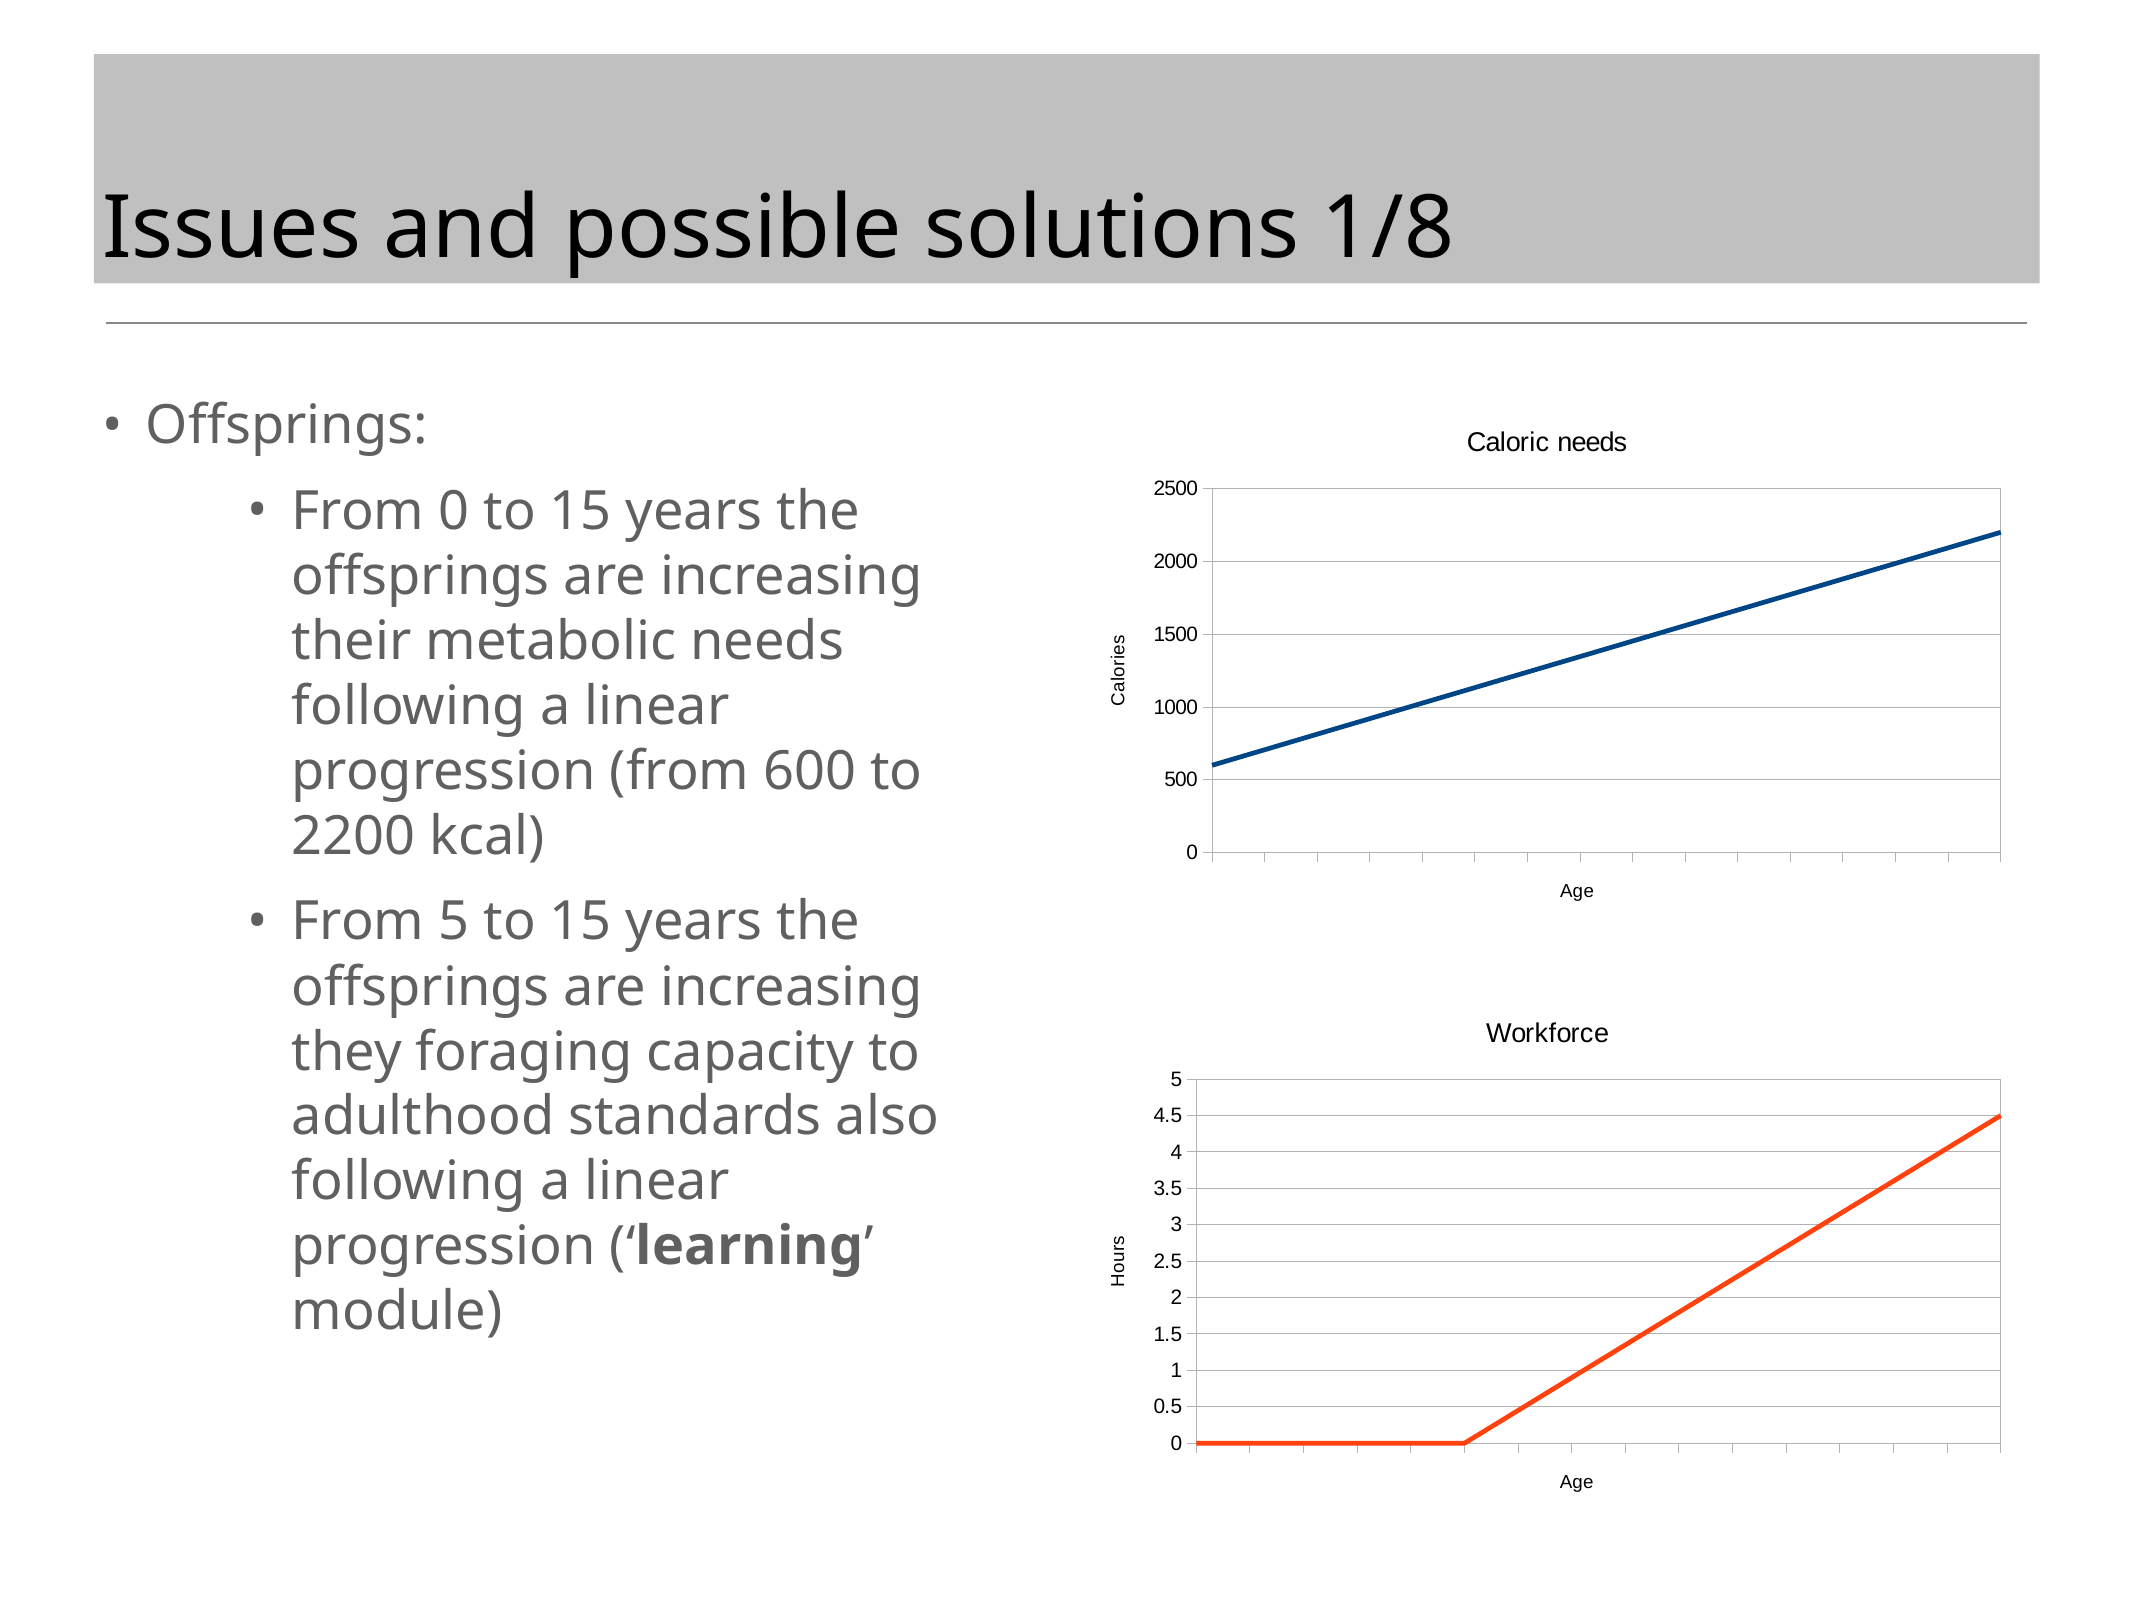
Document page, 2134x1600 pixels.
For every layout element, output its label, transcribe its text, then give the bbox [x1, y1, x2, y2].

chart [1074, 992, 2020, 1524]
list Offsprings: From 0 to 15 years the offsprings are increasing their metabolic needs following a linear progression (from 600 to 2200 kcal) From 5 to 15 years the offsprings are increasing they foraging capacity to adulthood standards also following a linear progression (‘learning’ module) [93, 381, 1040, 1459]
chart [1074, 401, 2020, 934]
title Issues and possible solutions 1/8 [93, 54, 2040, 284]
